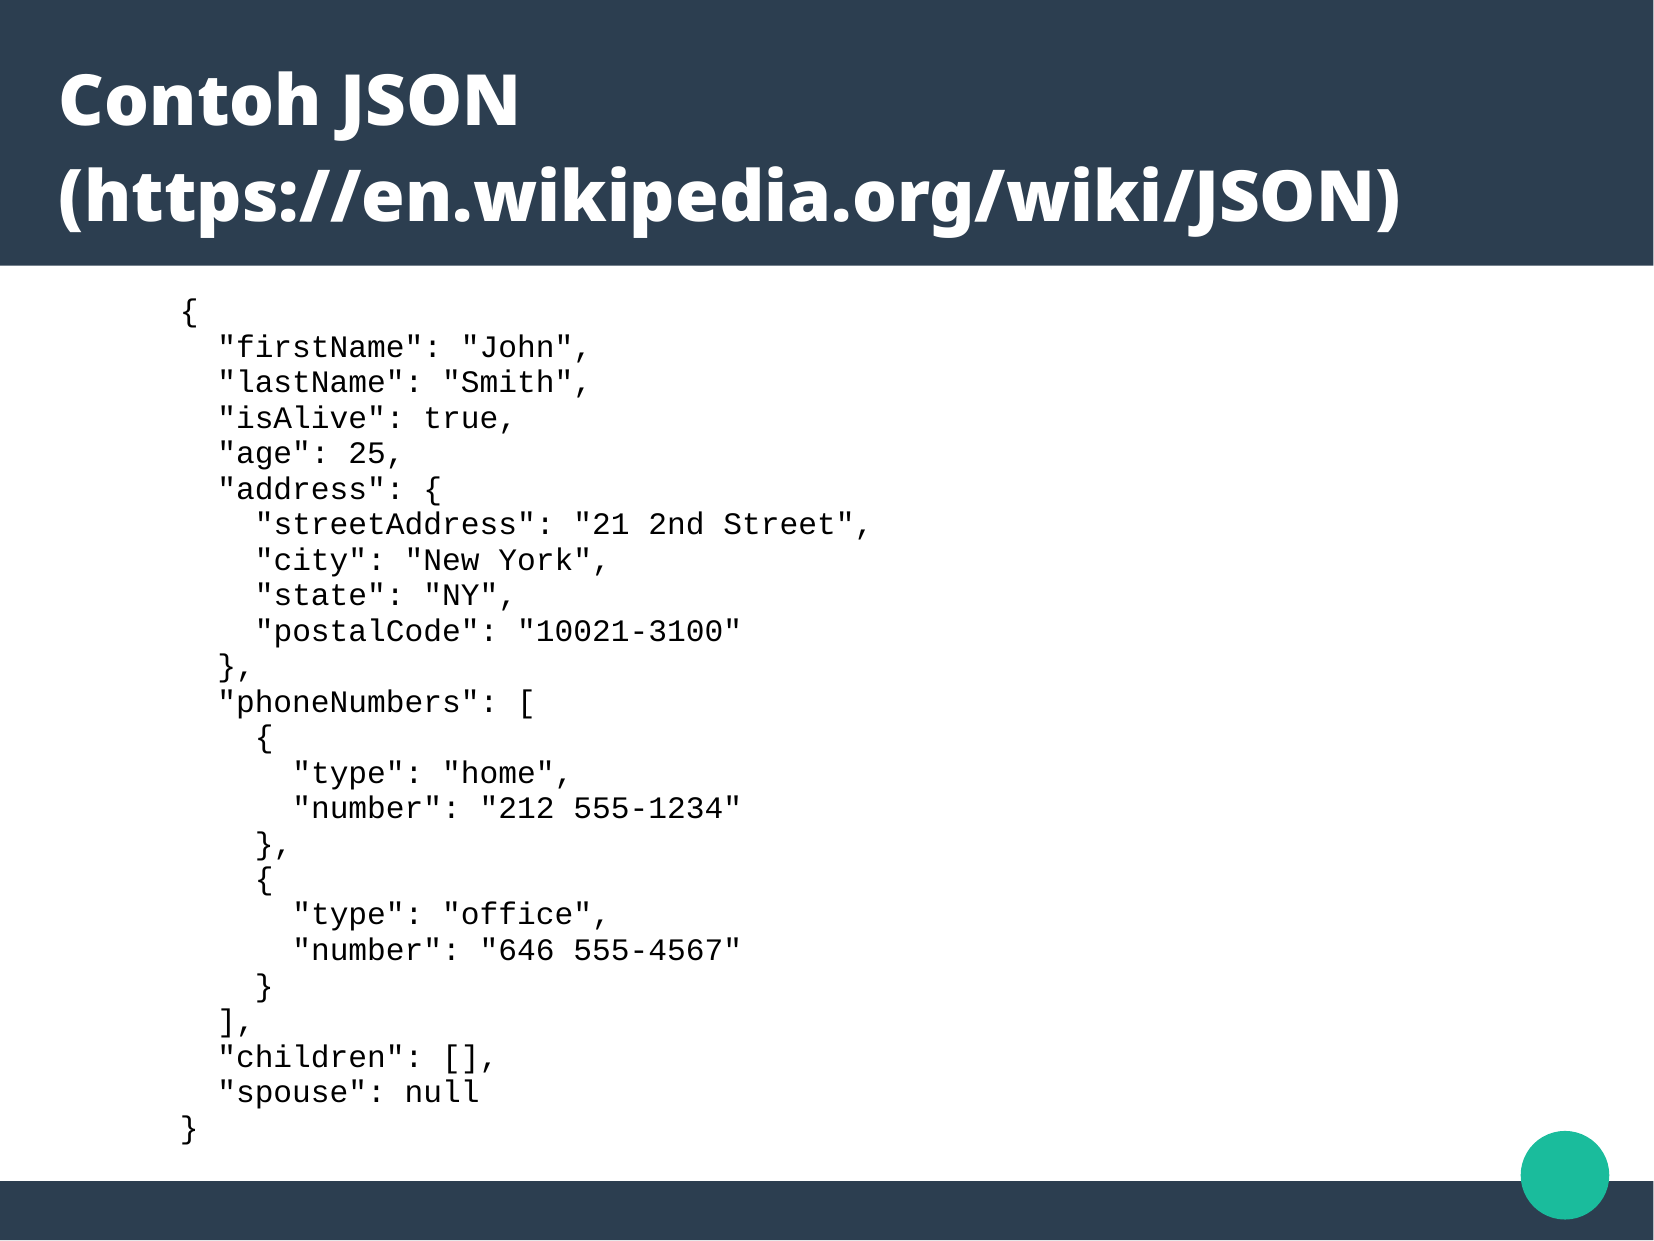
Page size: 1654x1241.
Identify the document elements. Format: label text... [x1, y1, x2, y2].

text_box { "firstName": "John", "lastName": "Smith", "isAlive": true, "age": 25, "address": { "streetAddress": "21 2nd Street", "city": "New York", "state": "NY", "postalCode": "10021-3100" }, "phoneNumbers": [ { "type": "home", "number": "212 555-1234" }, { "type": "office", "number": "646 555-4567" } ], "children": [], "spouse": null } [165, 288, 999, 1156]
title Contoh JSON (https://en.wikipedia.org/wiki/JSON) [59, 49, 1595, 207]
